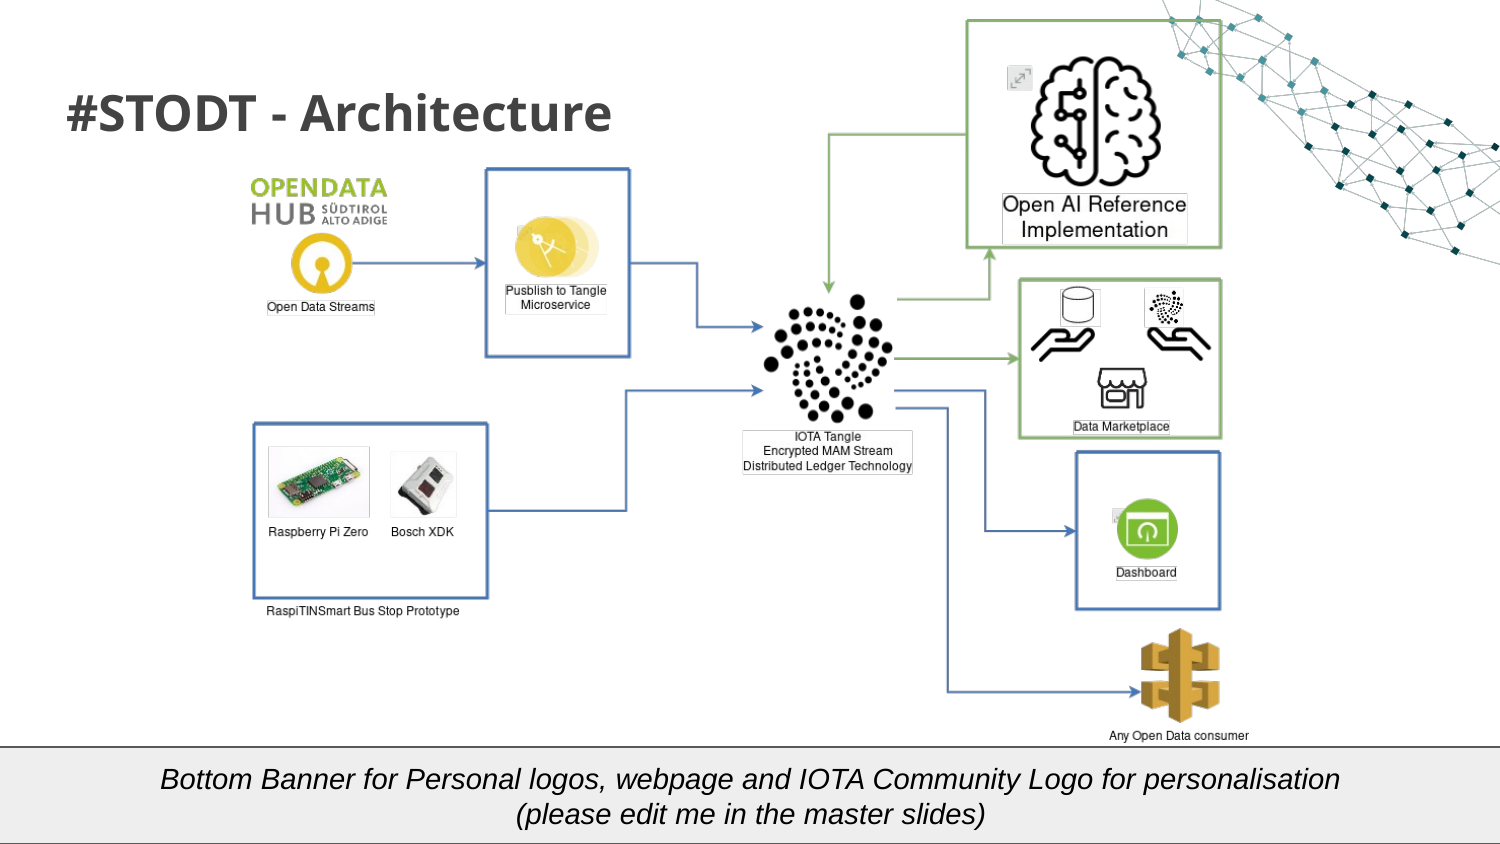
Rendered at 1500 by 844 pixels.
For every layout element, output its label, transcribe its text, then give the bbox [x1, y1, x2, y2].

picture [250, 0, 1382, 743]
title #STODT - Architecture [1250, 72, 1449, 167]
picture [1295, 115, 1500, 294]
title #STODT - Architecture [51, 72, 250, 167]
